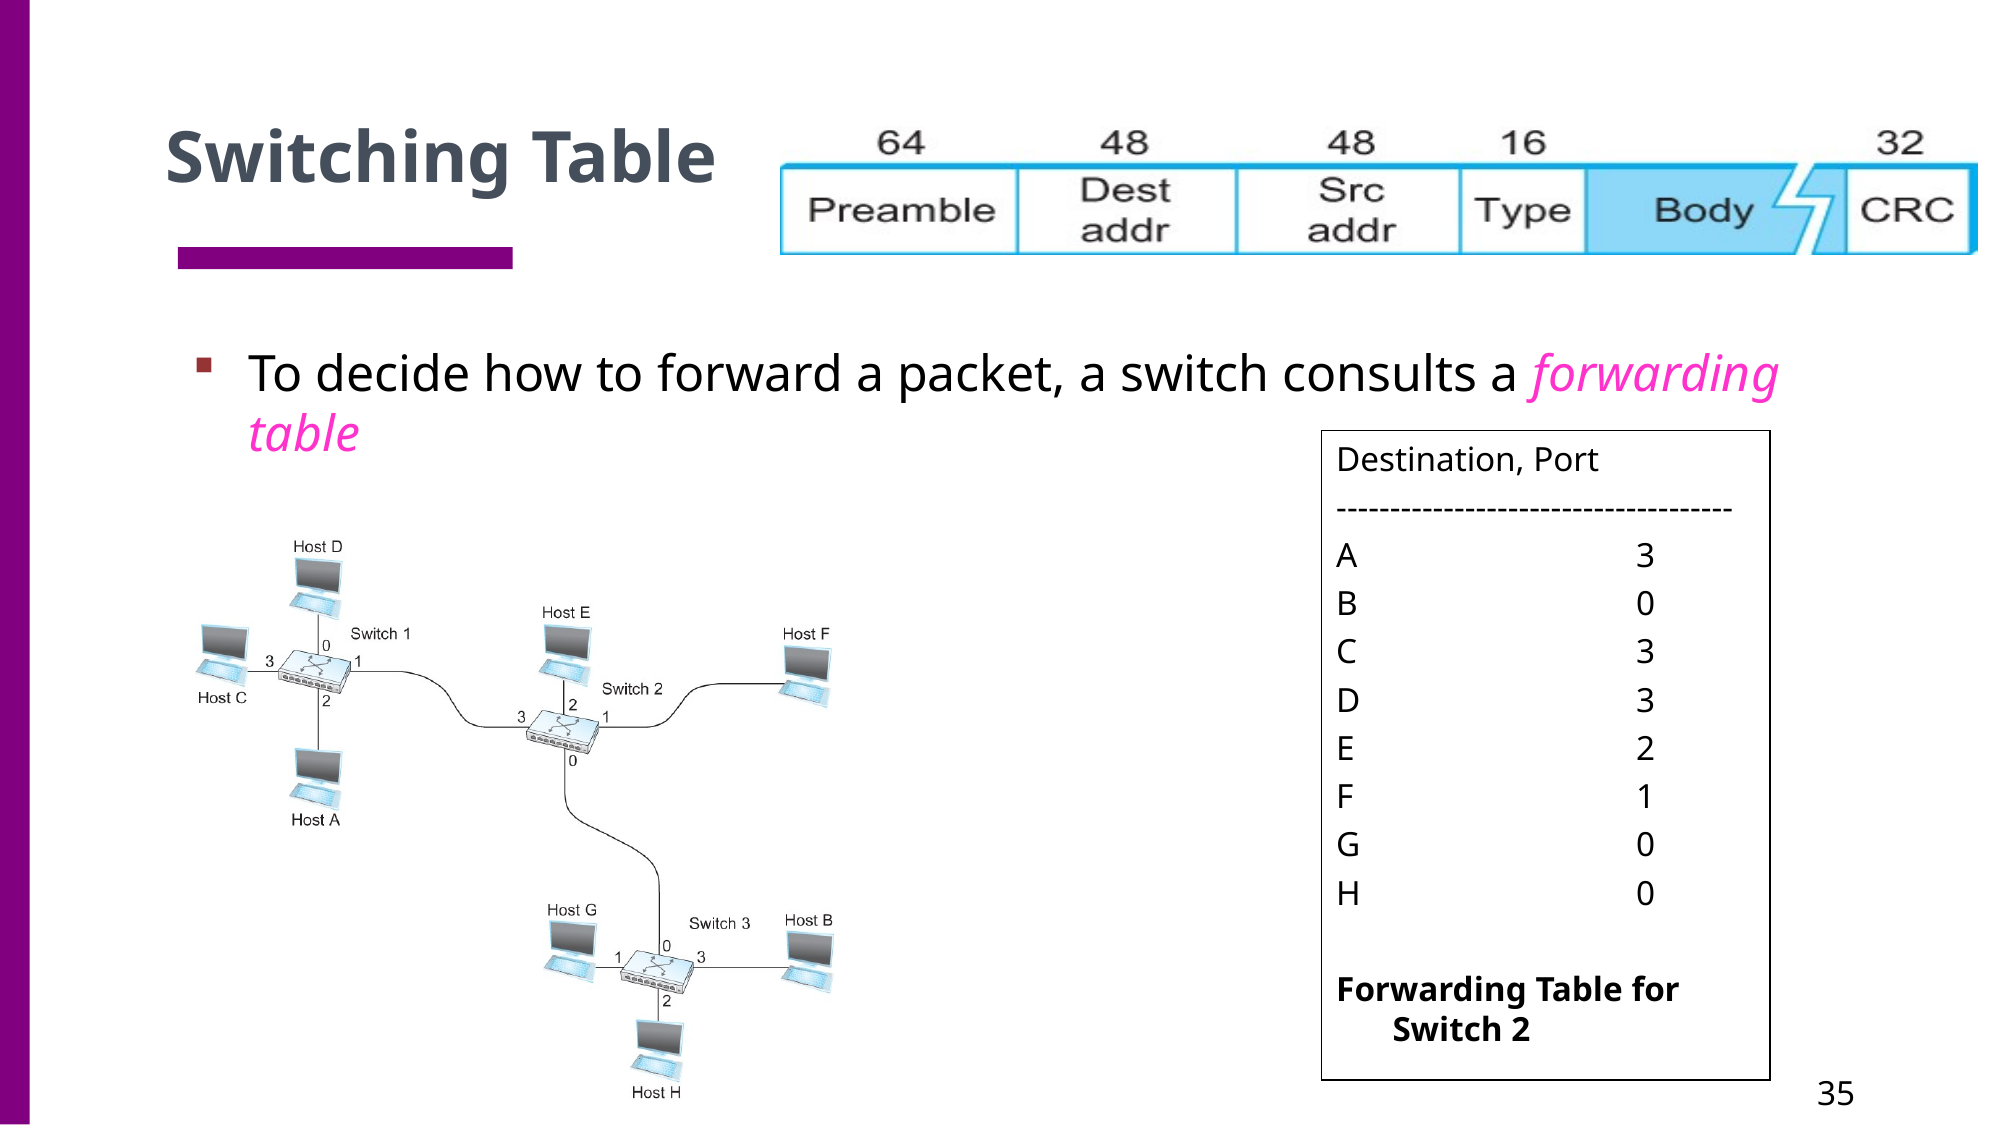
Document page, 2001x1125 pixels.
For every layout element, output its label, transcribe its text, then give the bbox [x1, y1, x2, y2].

text_box Switching Table [151, 0, 1849, 212]
text_box To decide how to forward a packet, a switch consults a forwarding table [177, 326, 1875, 1050]
picture [195, 538, 834, 1101]
picture [780, 126, 1978, 255]
list Destination, Port ------------------------------------- A 3 B 0 C 3 D 3 E 2 F 1 G 0 H 0 Forwarding Table for Switch 2 [1321, 430, 1771, 1081]
